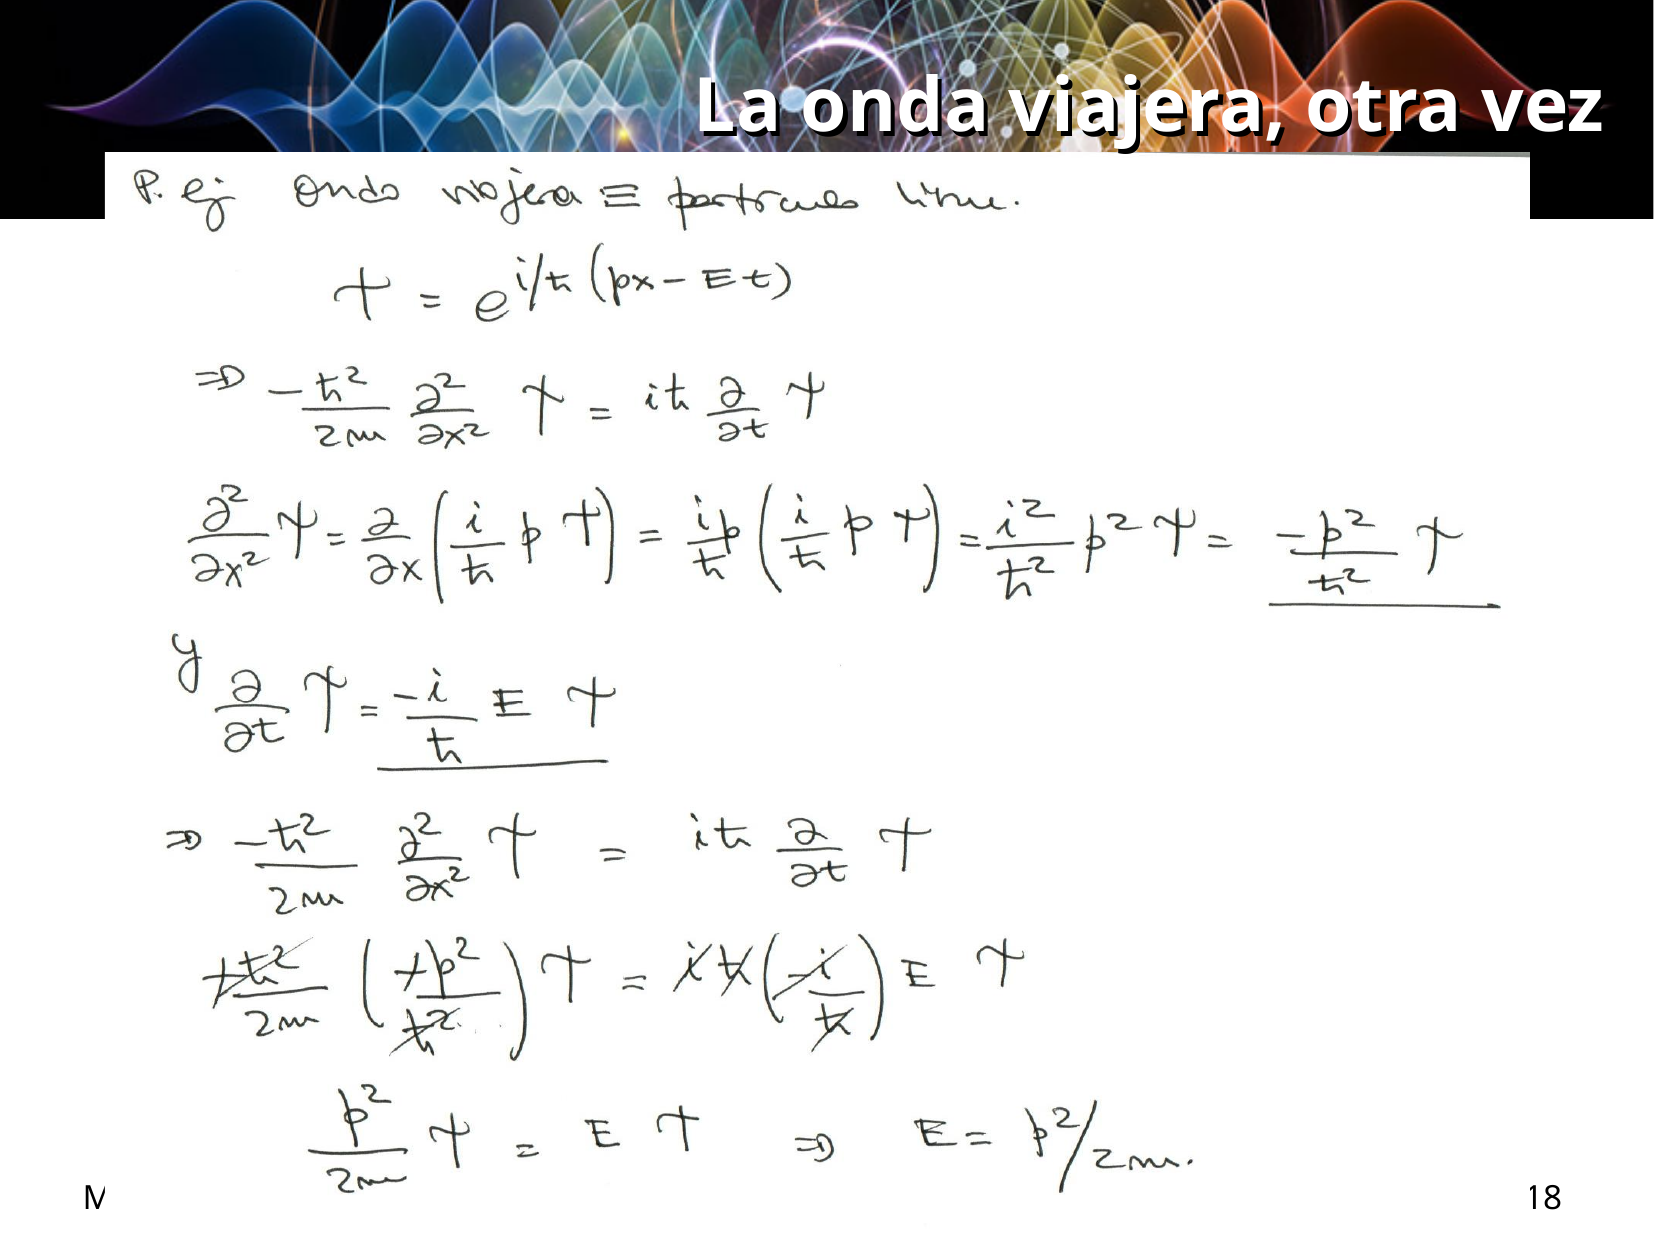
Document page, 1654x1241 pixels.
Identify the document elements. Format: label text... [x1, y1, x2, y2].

title La onda viajera, otra vez [45, 15, 1606, 191]
picture [0, 0, 1654, 1231]
